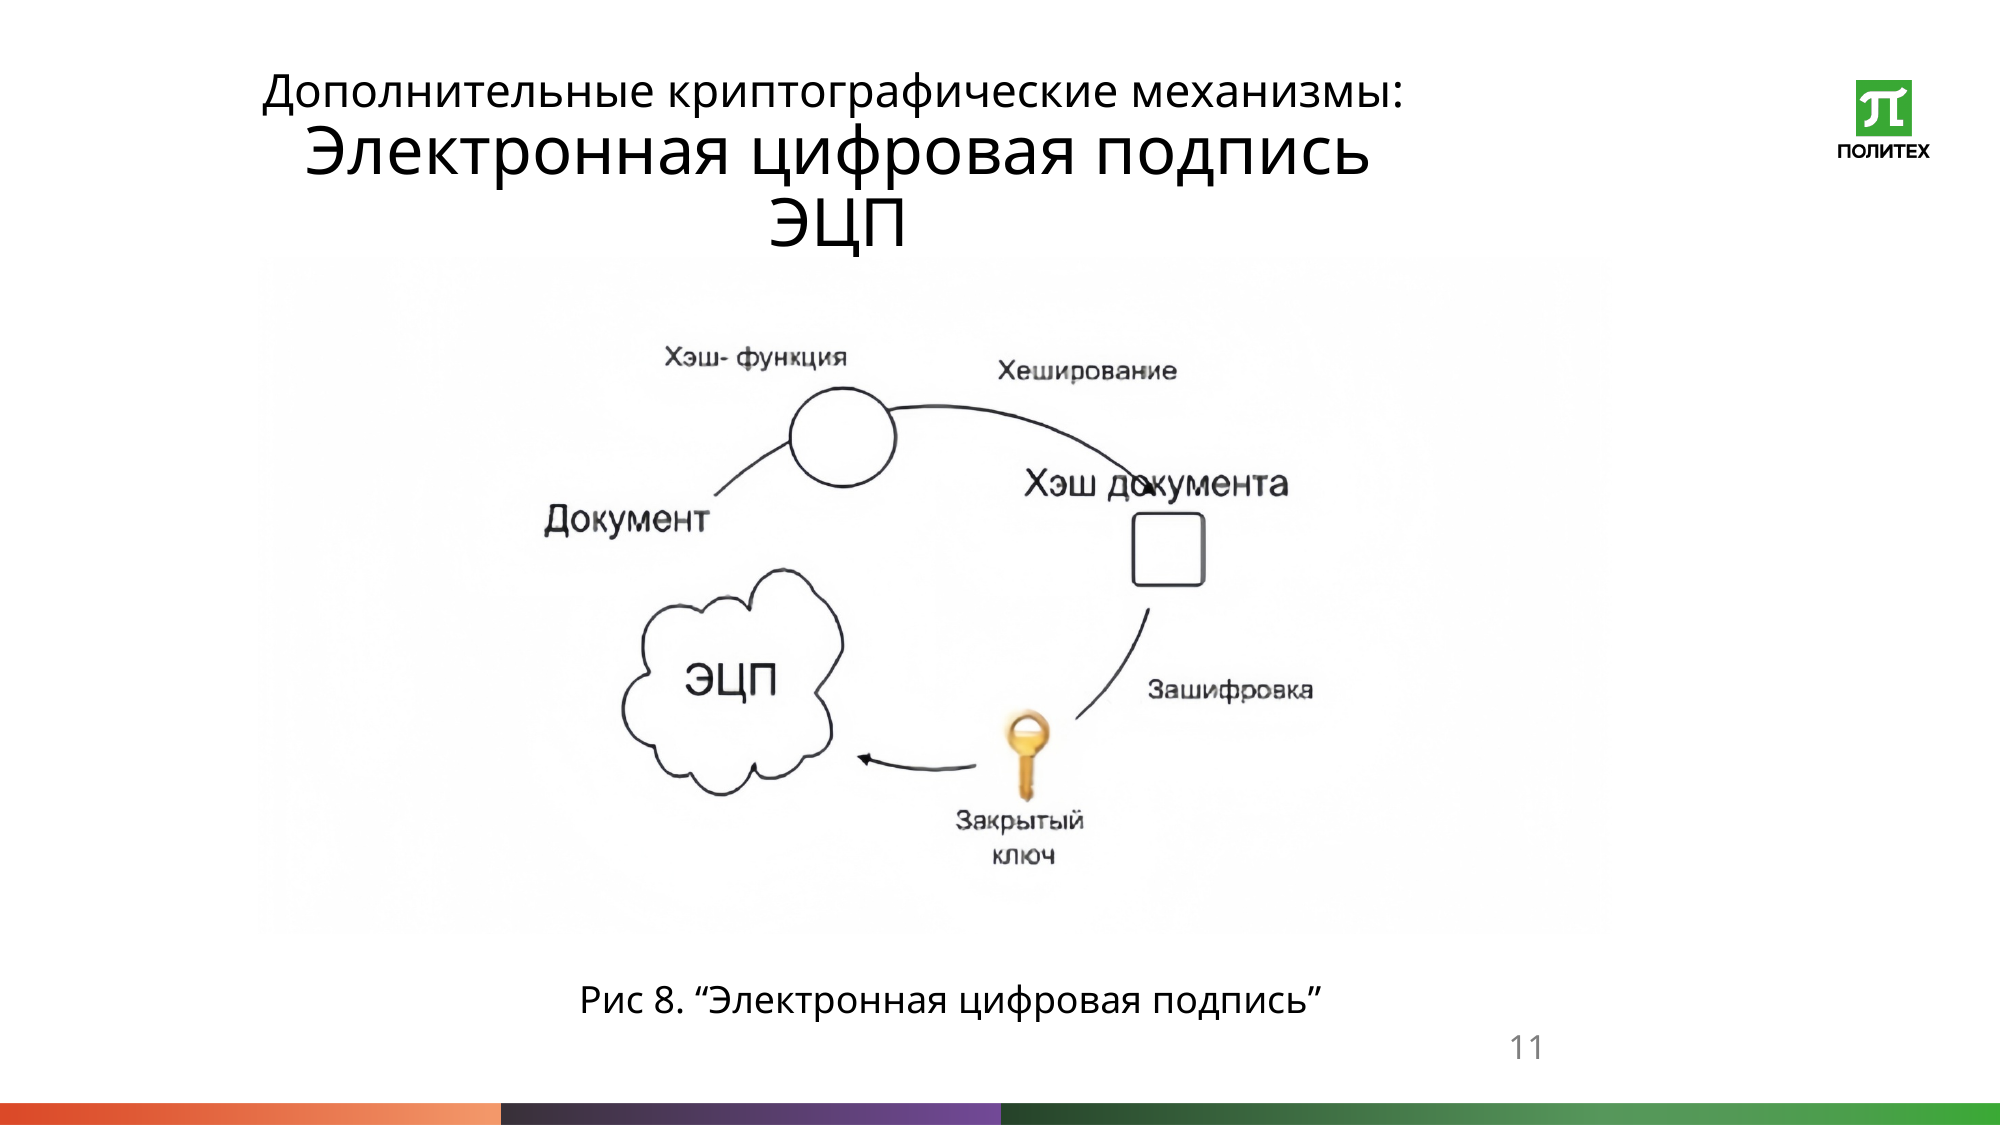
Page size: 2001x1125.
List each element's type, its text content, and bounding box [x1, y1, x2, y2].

text_box 11 [1493, 1018, 1944, 1079]
title Дополнительные криптографические механизмы: Электронная цифровая подпись ЭЦП [66, 60, 1612, 273]
text_box Рис 8. “Электронная цифровая подпись” [564, 968, 1334, 1030]
picture [258, 257, 1612, 934]
